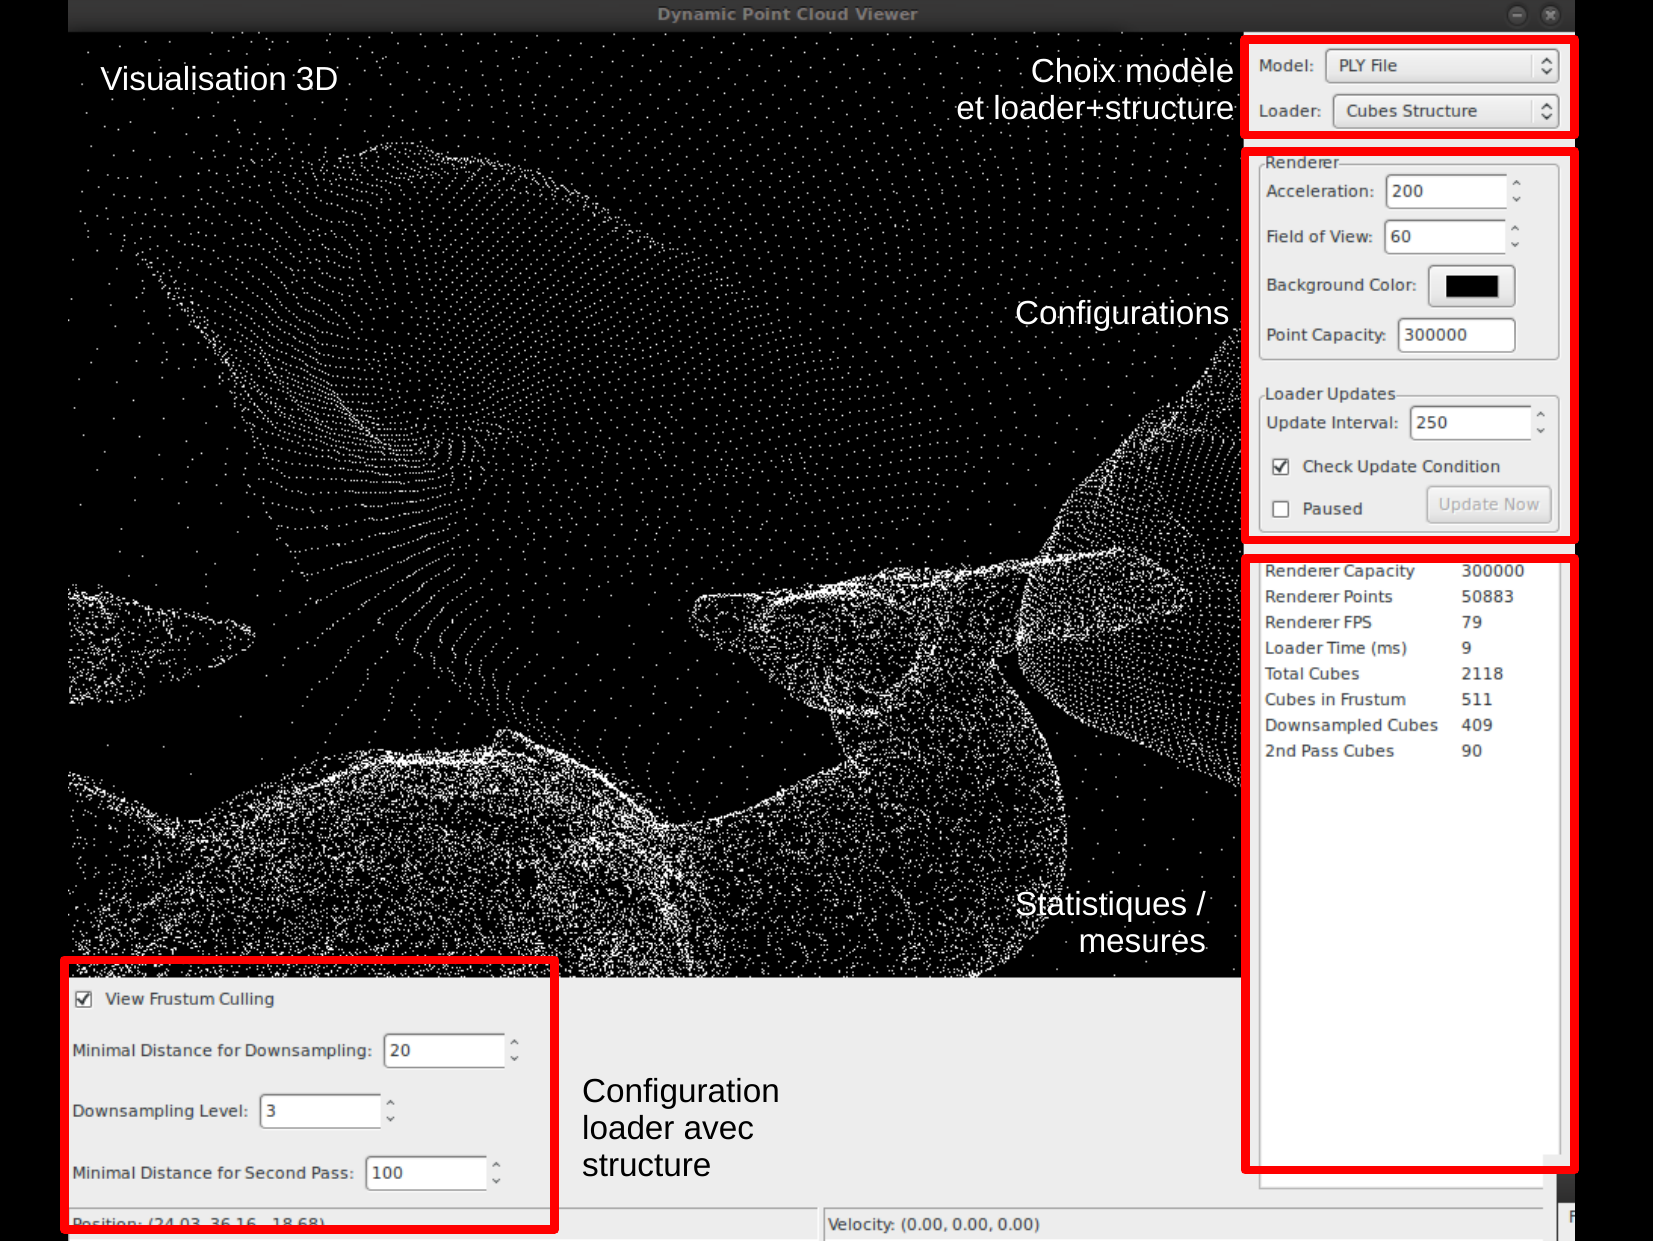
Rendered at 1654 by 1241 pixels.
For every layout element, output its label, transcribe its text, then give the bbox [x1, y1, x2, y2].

picture [69, 964, 550, 1225]
picture [1250, 563, 1570, 1166]
text_box Visualisation 3D [85, 53, 355, 106]
picture [1249, 156, 1570, 536]
text_box Configuration loader avec structure [567, 1065, 796, 1191]
text_box Statistiques / mesures [1000, 877, 1222, 967]
text_box Configurations [1000, 287, 1245, 340]
text_box Choix modèle et loader+structure [941, 45, 1250, 134]
picture [1249, 44, 1570, 131]
picture [68, 0, 1575, 1241]
